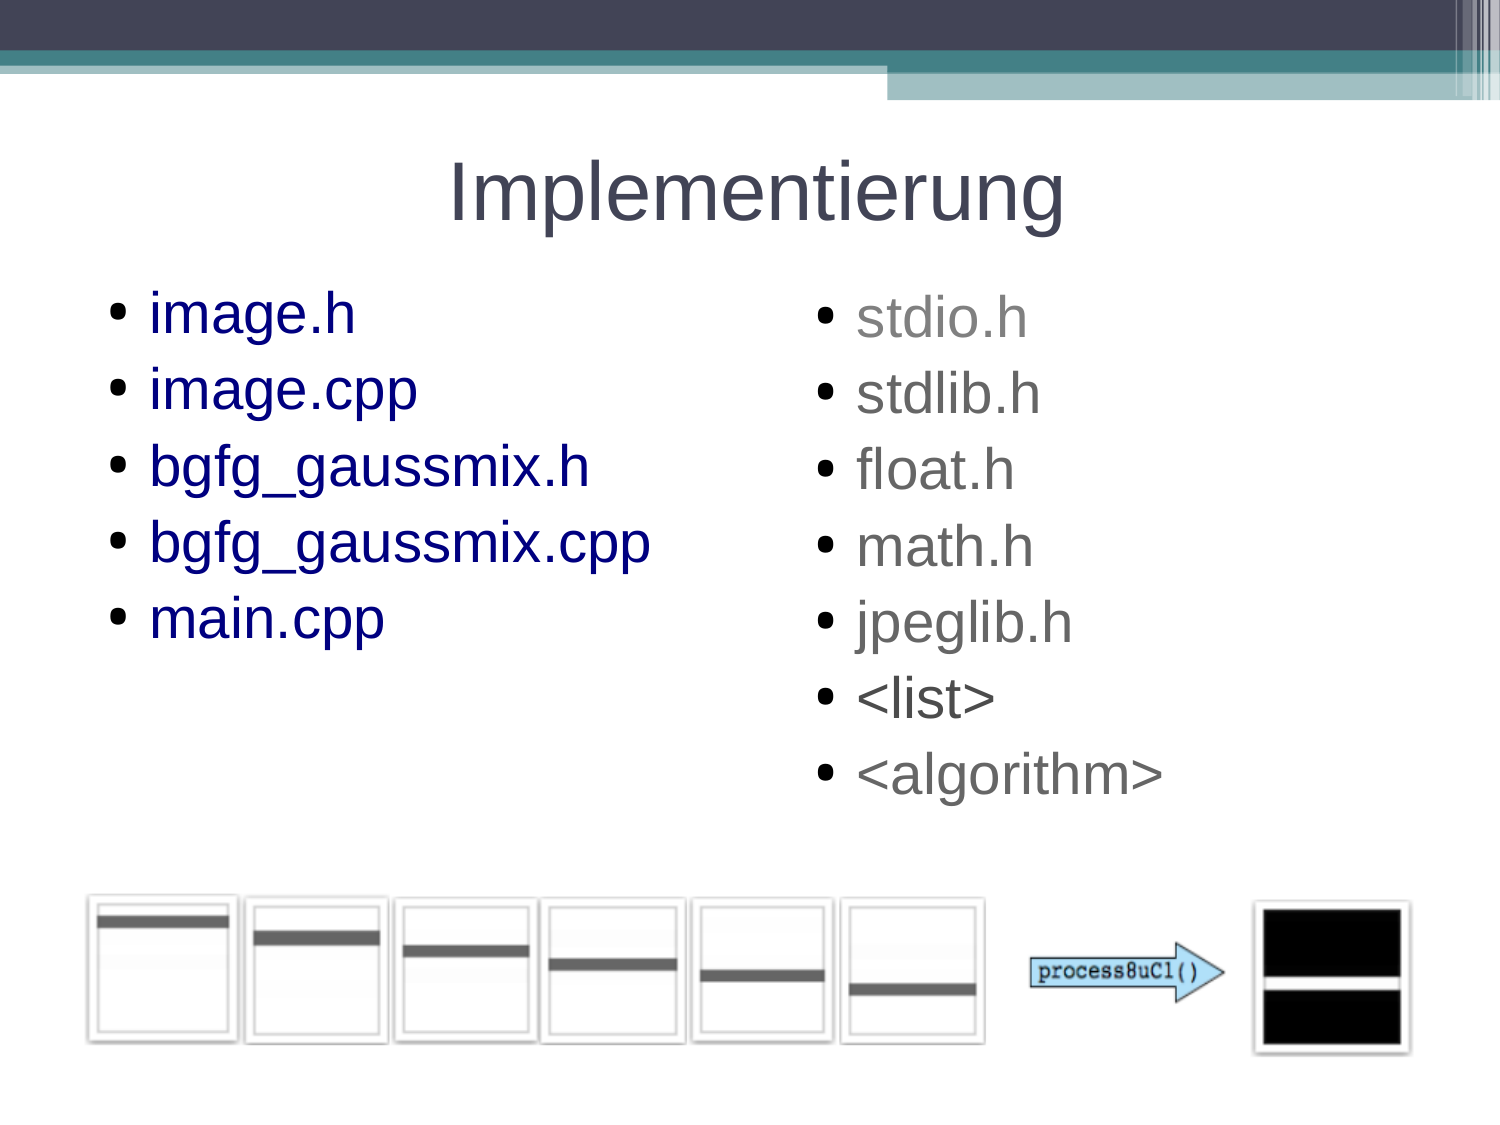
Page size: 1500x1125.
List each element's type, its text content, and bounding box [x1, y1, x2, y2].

list stdio.h stdlib.h float.h math.h jpeglib.h <list> <algorithm> [782, 271, 1441, 839]
title Implementierung [82, 79, 1433, 296]
picture [79, 885, 1430, 1073]
list image.h image.cpp bgfg_gaussmix.h bgfg_gaussmix.cpp main.cpp [75, 267, 734, 815]
